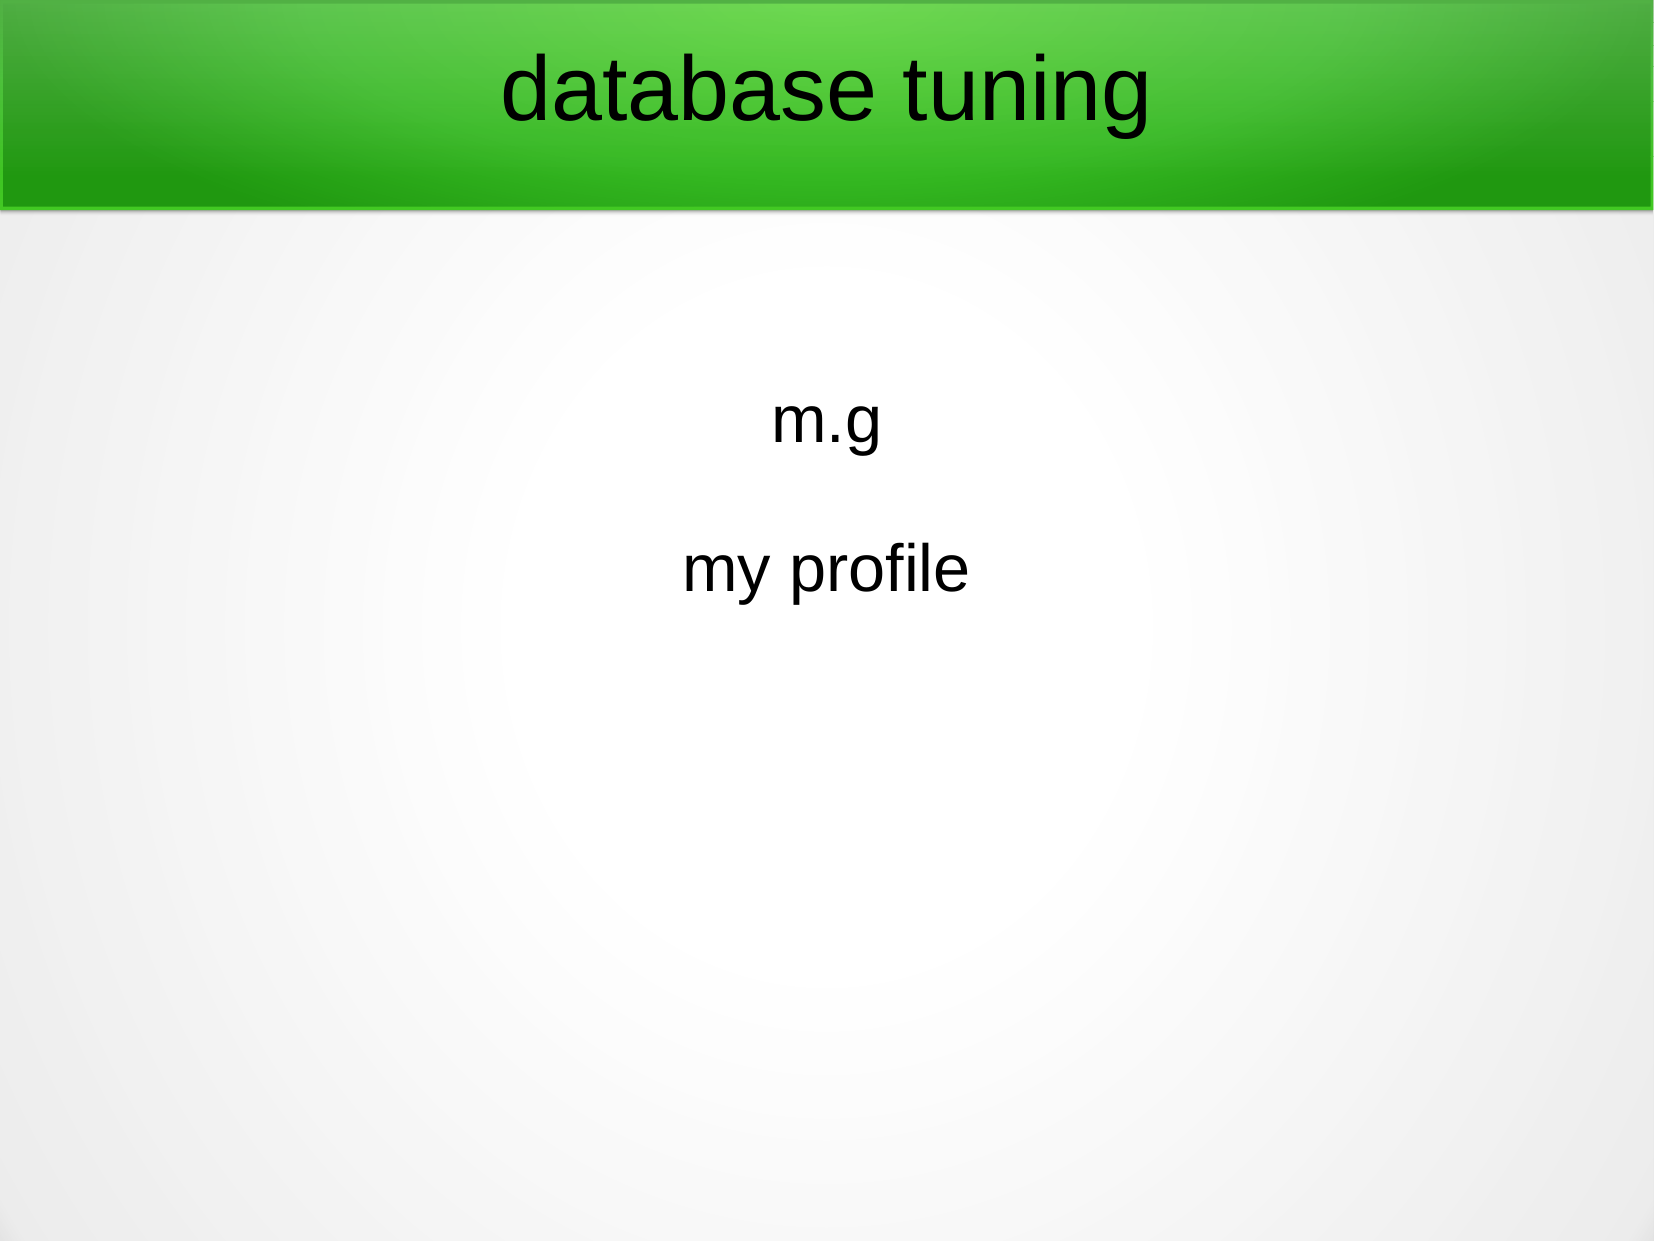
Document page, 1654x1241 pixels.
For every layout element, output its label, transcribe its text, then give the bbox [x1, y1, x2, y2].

subtitle m.g my profile [82, 224, 1571, 764]
title database tuning [82, 35, 1571, 142]
